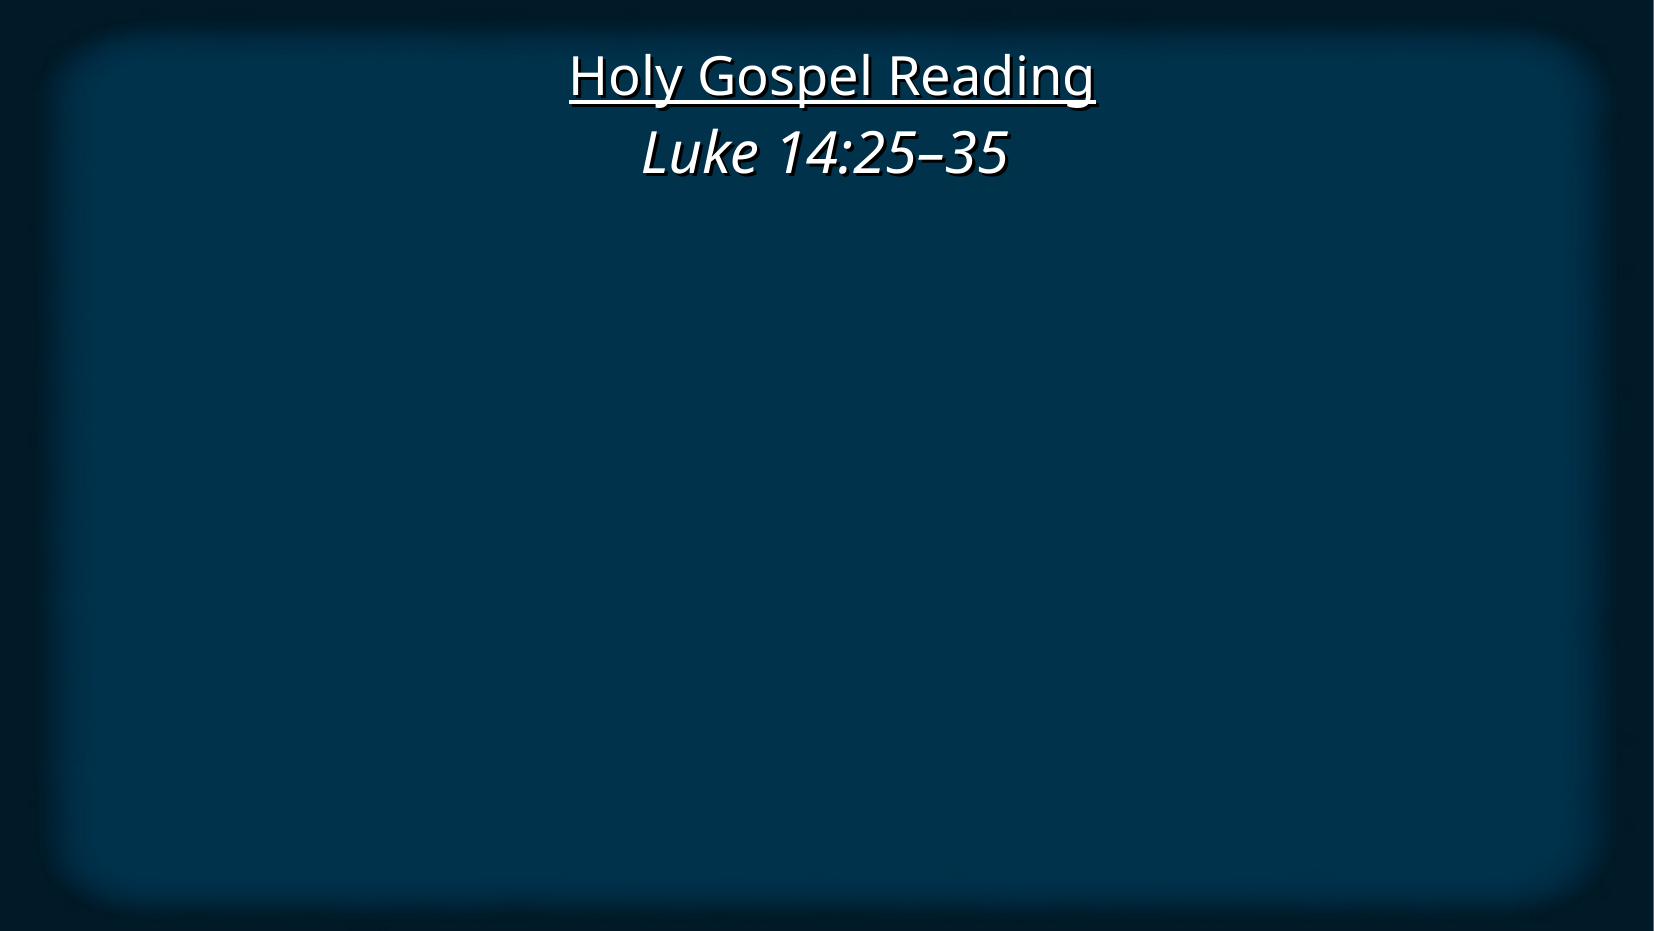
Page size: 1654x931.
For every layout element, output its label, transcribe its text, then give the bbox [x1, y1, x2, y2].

text_box Holy Gospel Reading Luke 14:25–35 [105, 30, 1561, 194]
picture [0, 0, 1654, 931]
